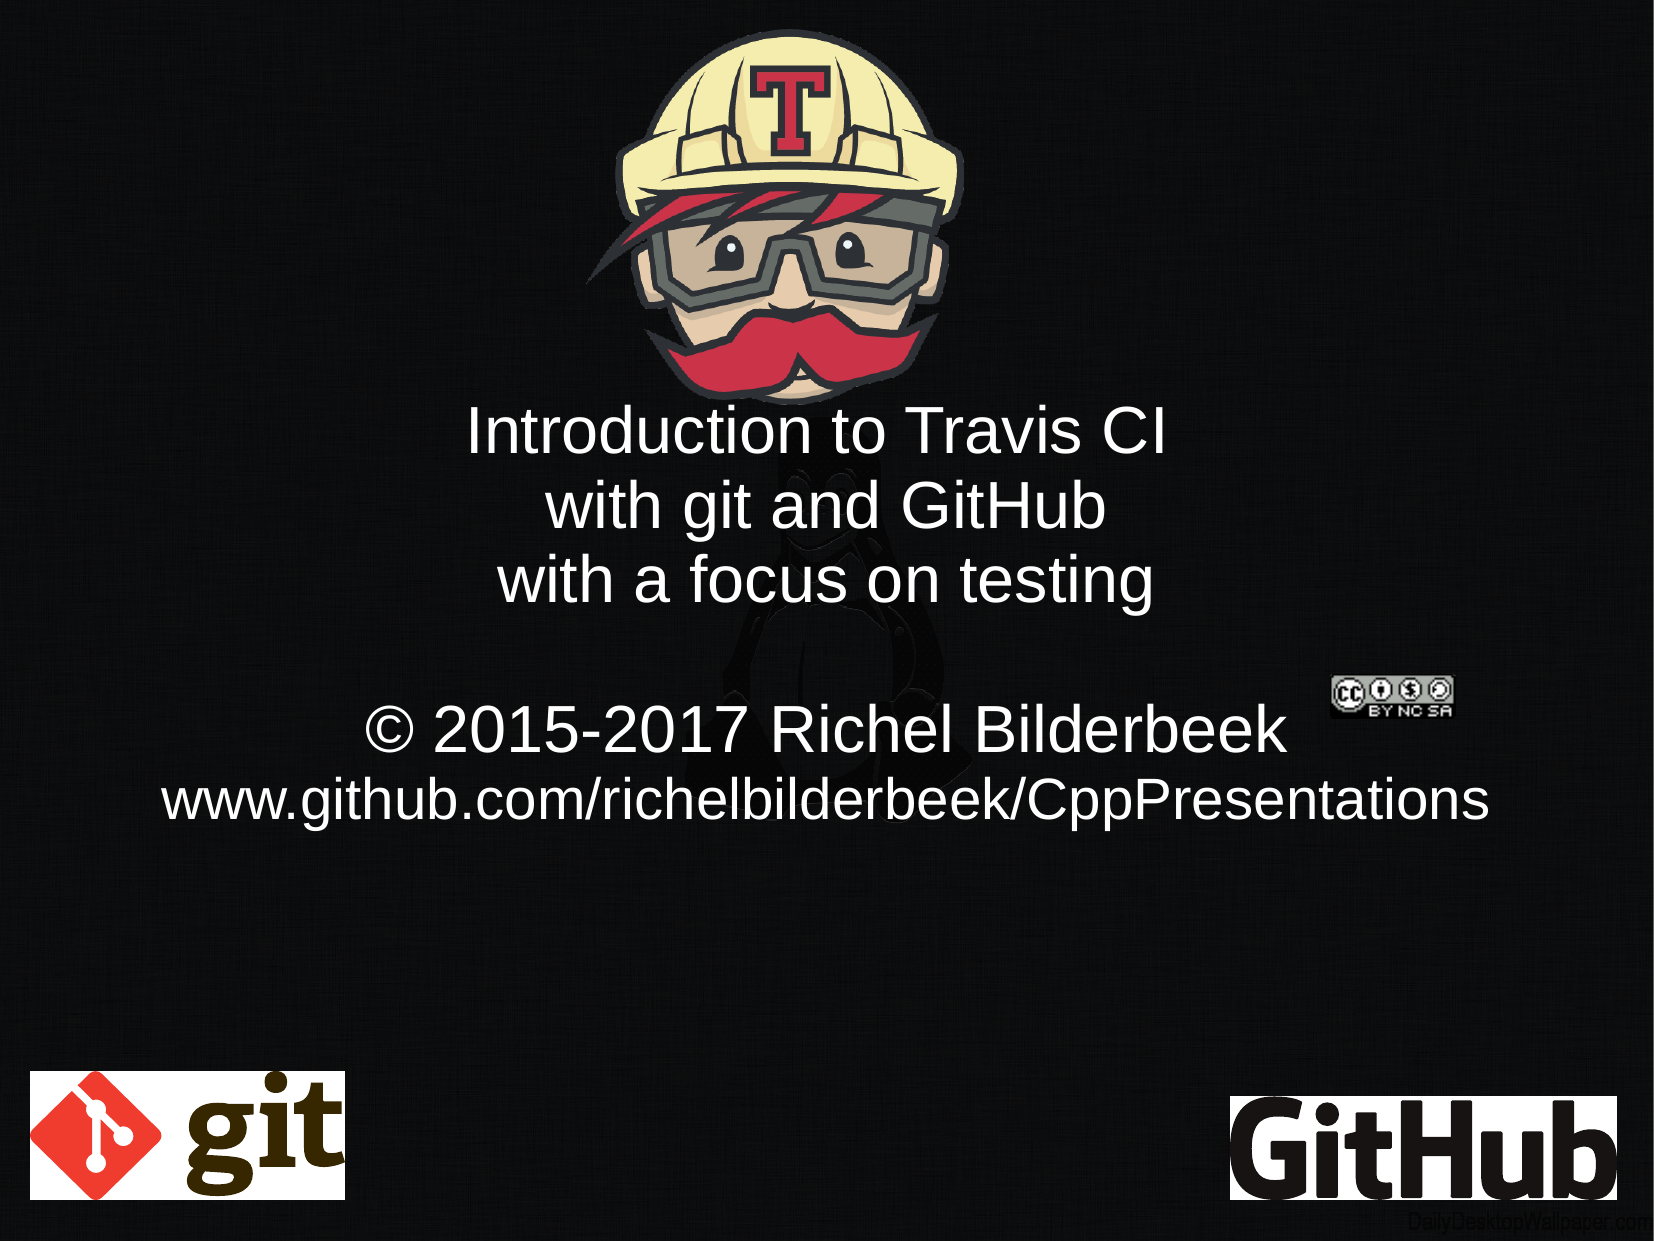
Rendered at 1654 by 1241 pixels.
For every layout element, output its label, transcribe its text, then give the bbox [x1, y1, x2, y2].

subtitle Introduction to Travis CI with git and GitHub with a focus on testing © 2015-2017 Richel Bilderbeek www.github.com/richelbilderbeek/CppPresentations [82, 290, 1571, 1010]
picture [0, 0, 1654, 1241]
